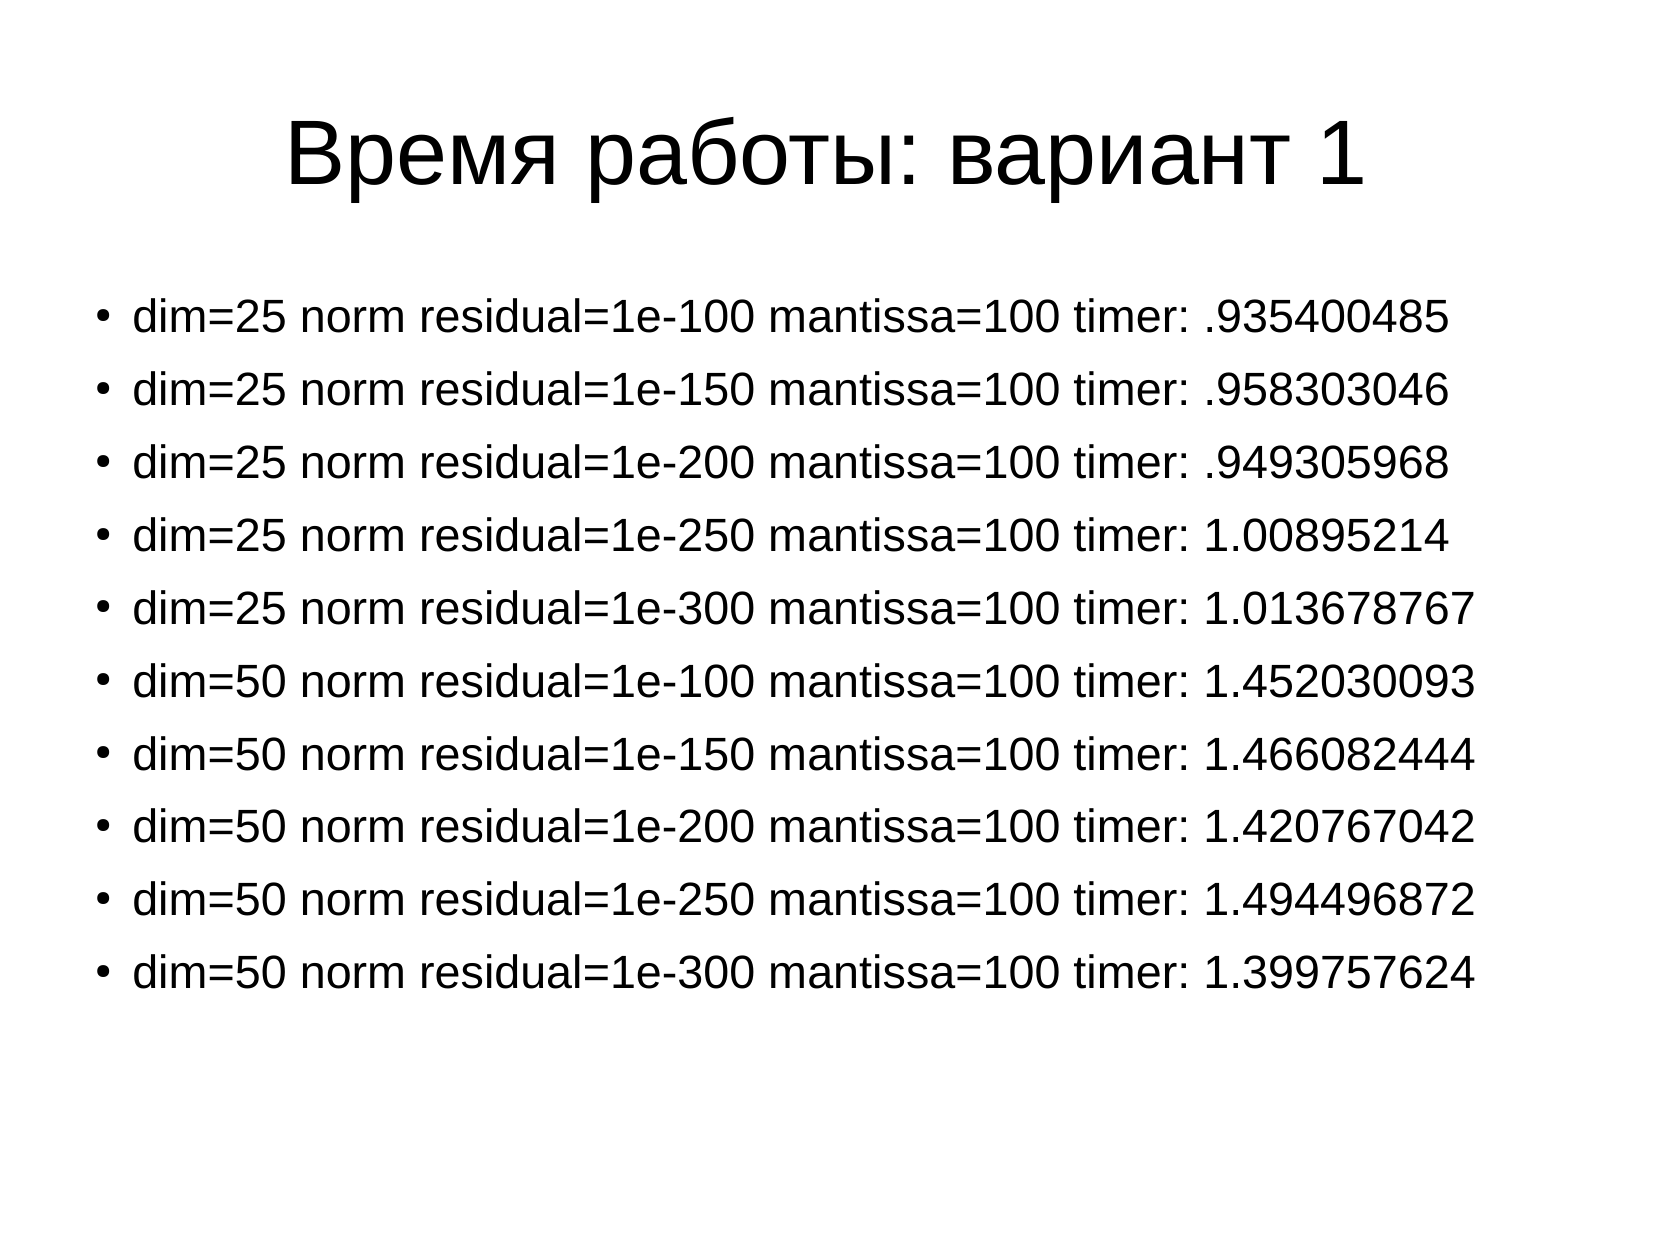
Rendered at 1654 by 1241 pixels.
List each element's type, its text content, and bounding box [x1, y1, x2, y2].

title Время работы: вариант 1 [82, 49, 1571, 257]
list dim=25 norm residual=1e-100 mantissa=100 timer: .935400485 dim=25 norm residual=1e-150 mantissa=100 timer: .958303046 dim=25 norm residual=1e-200 mantissa=100 timer: .949305968 dim=25 norm residual=1e-250 mantissa=100 timer: 1.00895214 dim=25 norm residual=1e-300 mantissa=100 timer: 1.013678767 dim=50 norm residual=1e-100 mantissa=100 timer: 1.452030093 dim=50 norm residual=1e-150 mantissa=100 timer: 1.466082444 dim=50 norm residual=1e-200 mantissa=100 timer: 1.420767042 dim=50 norm residual=1e-250 mantissa=100 timer: 1.494496872 dim=50 norm residual=1e-300 mantissa=100 timer: 1.399757624 [82, 290, 1571, 1010]
